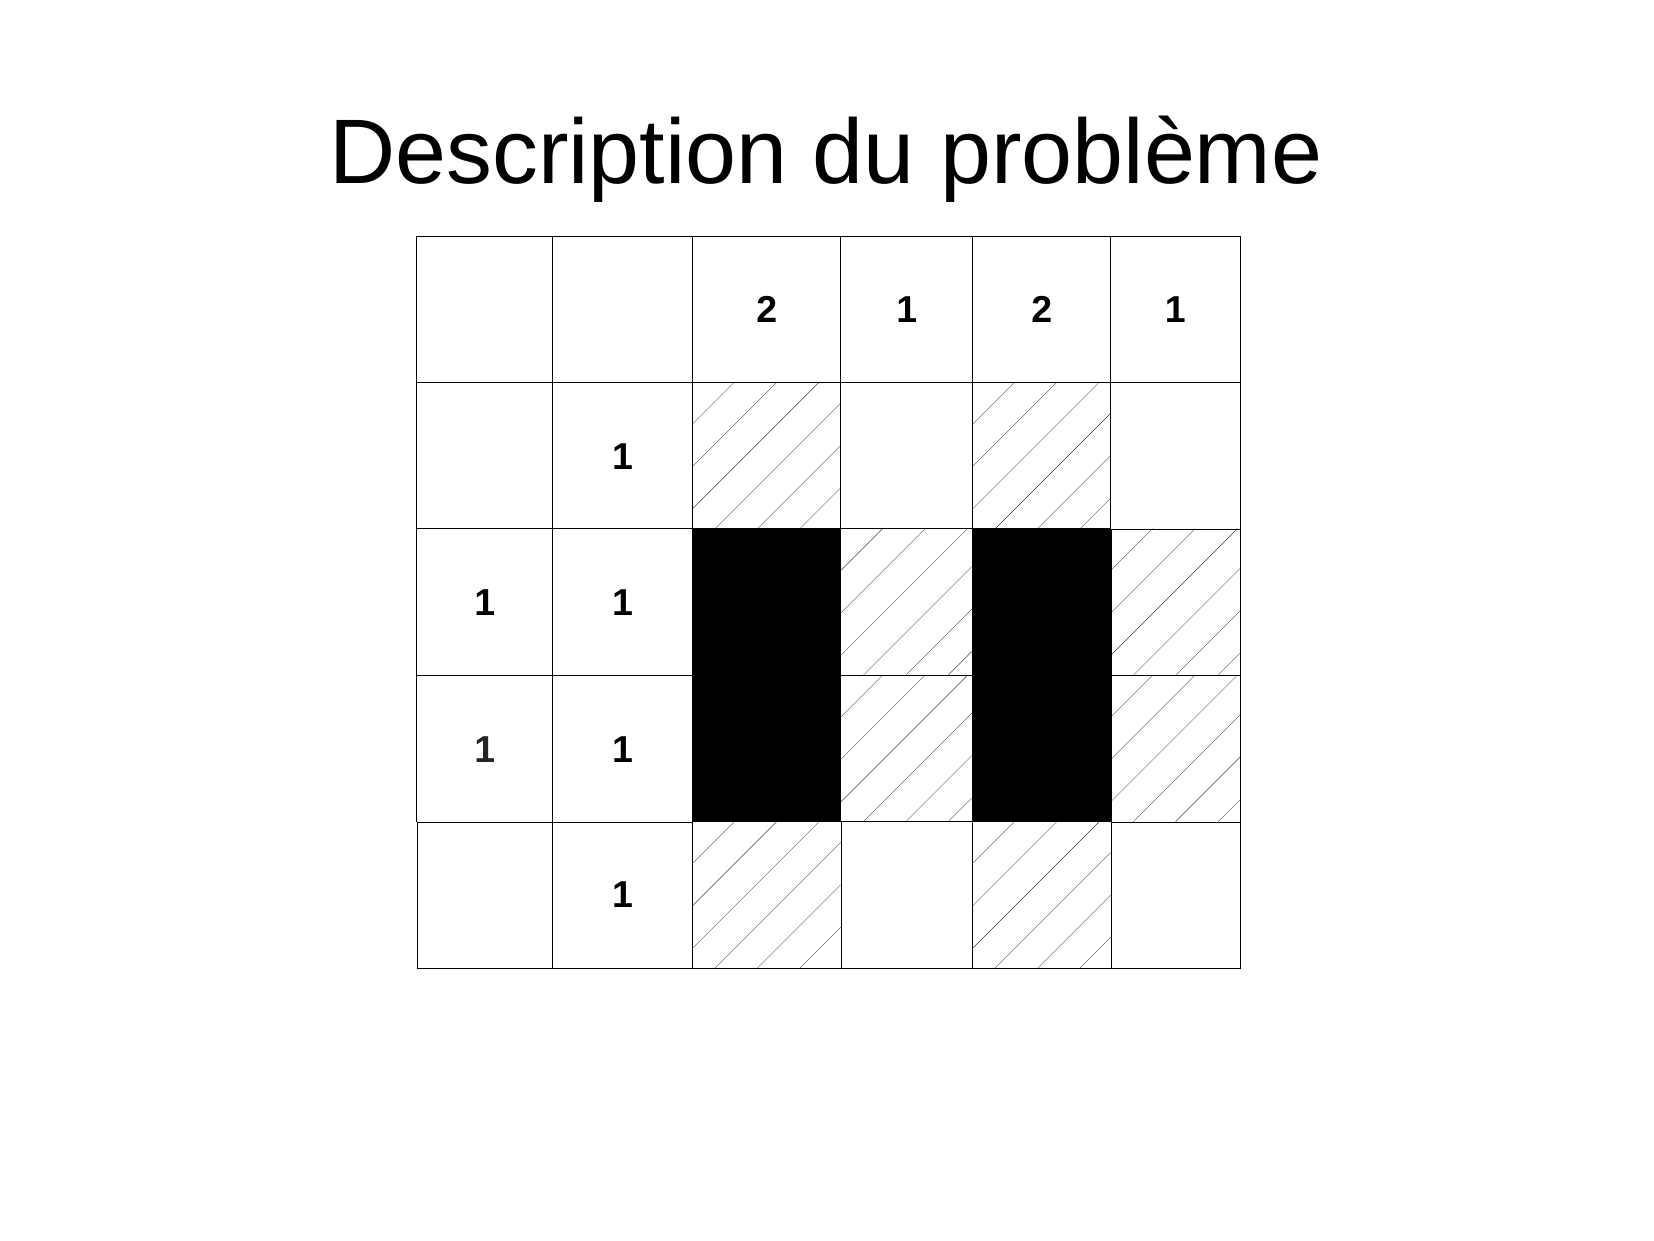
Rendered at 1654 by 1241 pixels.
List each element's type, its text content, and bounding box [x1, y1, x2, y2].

table_cell [973, 383, 1110, 528]
table_header [553, 237, 692, 382]
table_cell [973, 529, 1111, 675]
table_header 1 [841, 237, 972, 382]
table_header [417, 237, 552, 382]
table_cell [693, 676, 840, 821]
table_cell [693, 383, 840, 528]
table_cell [841, 676, 972, 821]
table_cell [973, 822, 1111, 968]
table_cell [1111, 383, 1240, 529]
table_cell [417, 383, 552, 528]
table_cell 1 [553, 529, 692, 675]
table_cell 1 [553, 823, 692, 968]
table_cell [973, 676, 1111, 821]
table_header 2 [693, 237, 840, 382]
table_cell [1112, 530, 1240, 675]
title Description du problème [82, 49, 1571, 257]
table_cell 1 [417, 676, 552, 822]
table_cell [693, 822, 841, 968]
table_cell [842, 822, 972, 968]
table_cell [841, 529, 972, 675]
table_cell [418, 823, 552, 968]
table_cell 1 [553, 676, 692, 822]
table_cell 1 [417, 529, 552, 675]
table_cell [693, 529, 840, 675]
table_cell [841, 383, 972, 528]
table_cell 1 [553, 383, 692, 528]
table_cell [1112, 676, 1240, 822]
table_cell [1112, 823, 1240, 968]
table_header 2 [973, 237, 1110, 382]
table_header 1 [1111, 237, 1240, 382]
